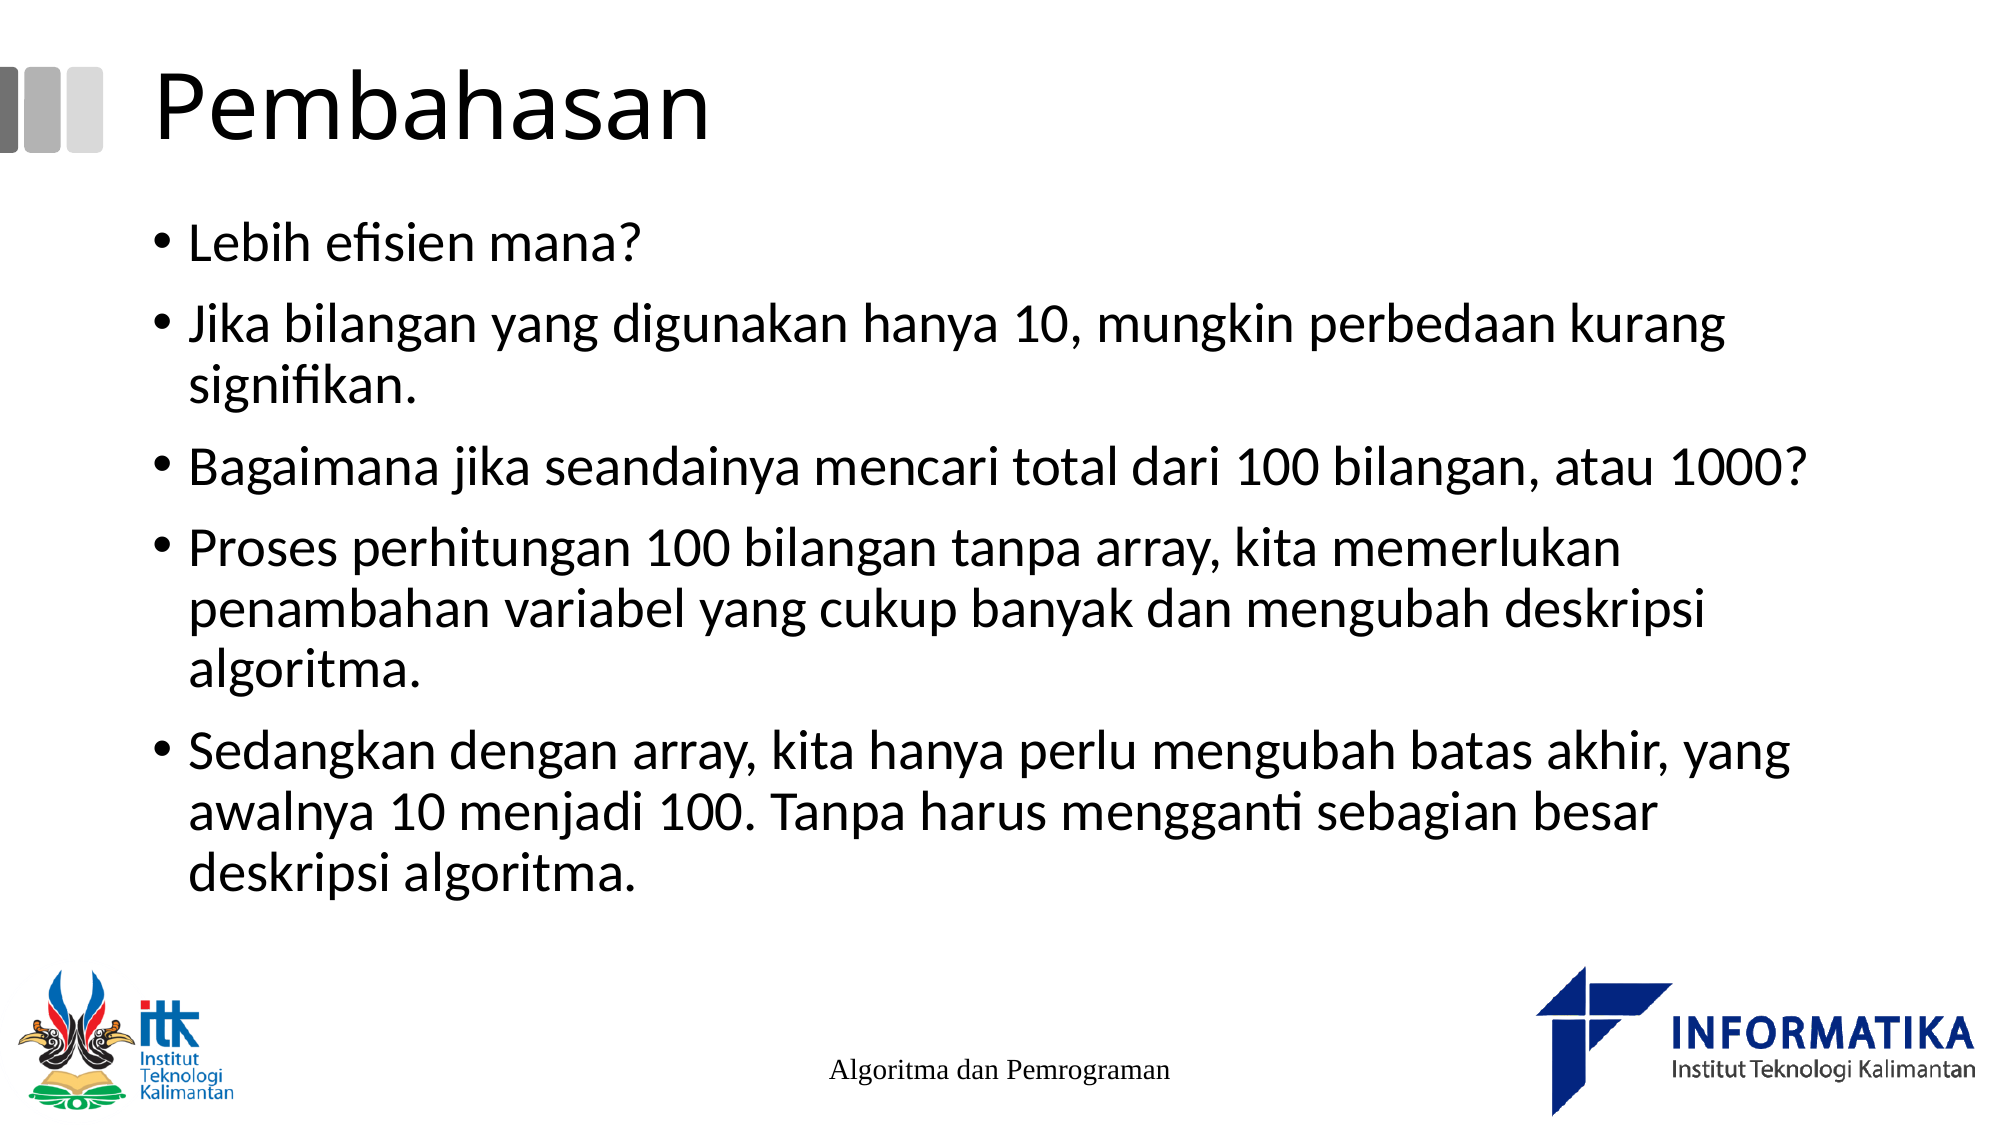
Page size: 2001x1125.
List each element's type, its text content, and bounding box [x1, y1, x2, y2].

picture [1534, 965, 1976, 1118]
picture [0, 935, 252, 1125]
title Pembahasan [137, 1, 1863, 205]
list Lebih efisien mana? Jika bilangan yang digunakan hanya 10, mungkin perbedaan kurang signifikan. Bagaimana jika seandainya mencari total dari 100 bilangan, atau 1000? Proses perhitungan 100 bilangan tanpa array, kita memerlukan penambahan variabel yang cukup banyak dan mengubah deskripsi algoritma. Sedangkan dengan array, kita hanya perlu mengubah batas akhir, yang awalnya 10 menjadi 100. Tanpa harus mengganti sebagian besar deskripsi algoritma. [137, 205, 1863, 920]
